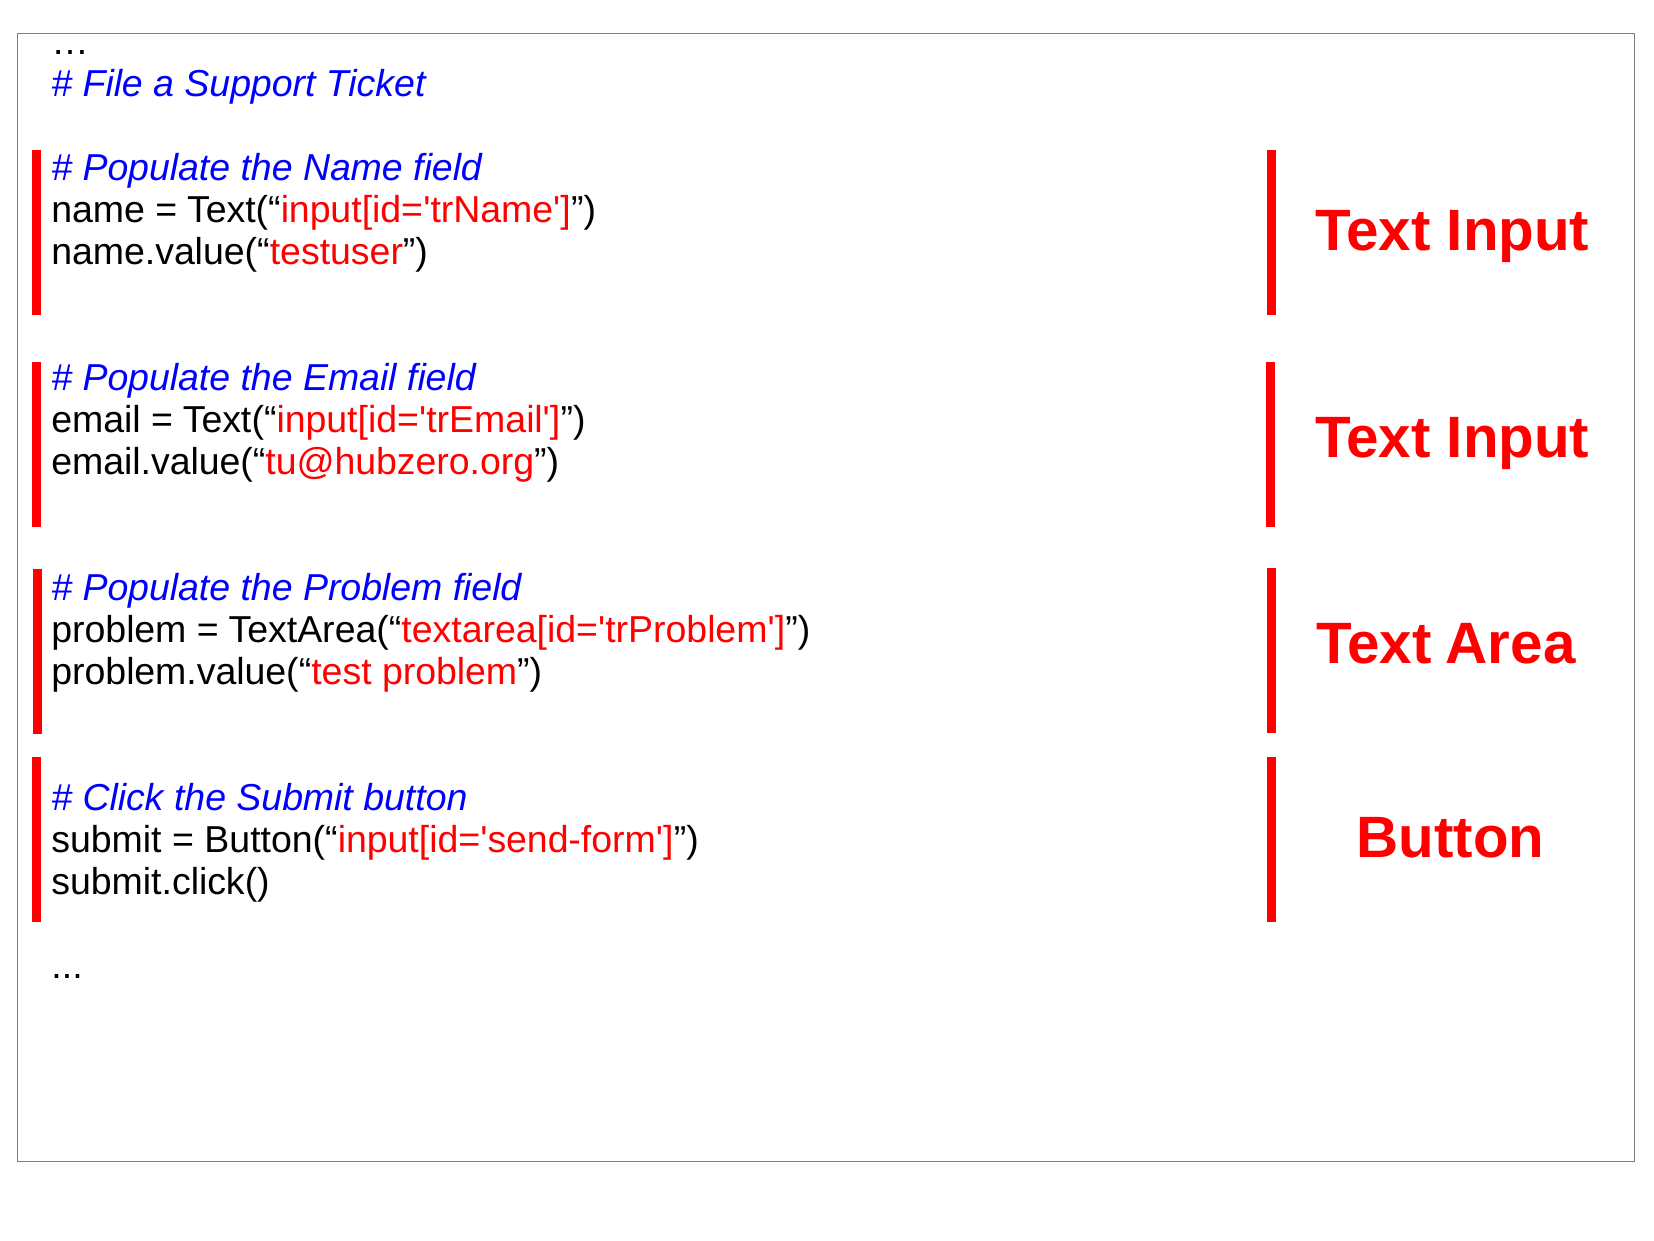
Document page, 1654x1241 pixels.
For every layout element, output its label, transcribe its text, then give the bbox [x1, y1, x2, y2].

text_box Button [1342, 797, 1560, 878]
text_box Text Input [1300, 190, 1605, 271]
text_box Text Area [1301, 603, 1591, 684]
text_box Text Input [1300, 397, 1605, 478]
text_box [17, 33, 1635, 1162]
text_box … # File a Support Ticket # Populate the Name field name = Text(“input[id='trName']”) name.value(“testuser”) # Populate the Email field email = Text(“input[id='trEmail']”) email.value(“tu@hubzero.org”) # Populate the Problem field problem = TextArea(“textarea[id='trProblem']”) problem.value(“test problem”) # Click the Submit button submit = Button(“input[id='send-form']”) submit.click() ... [36, 13, 1635, 1079]
